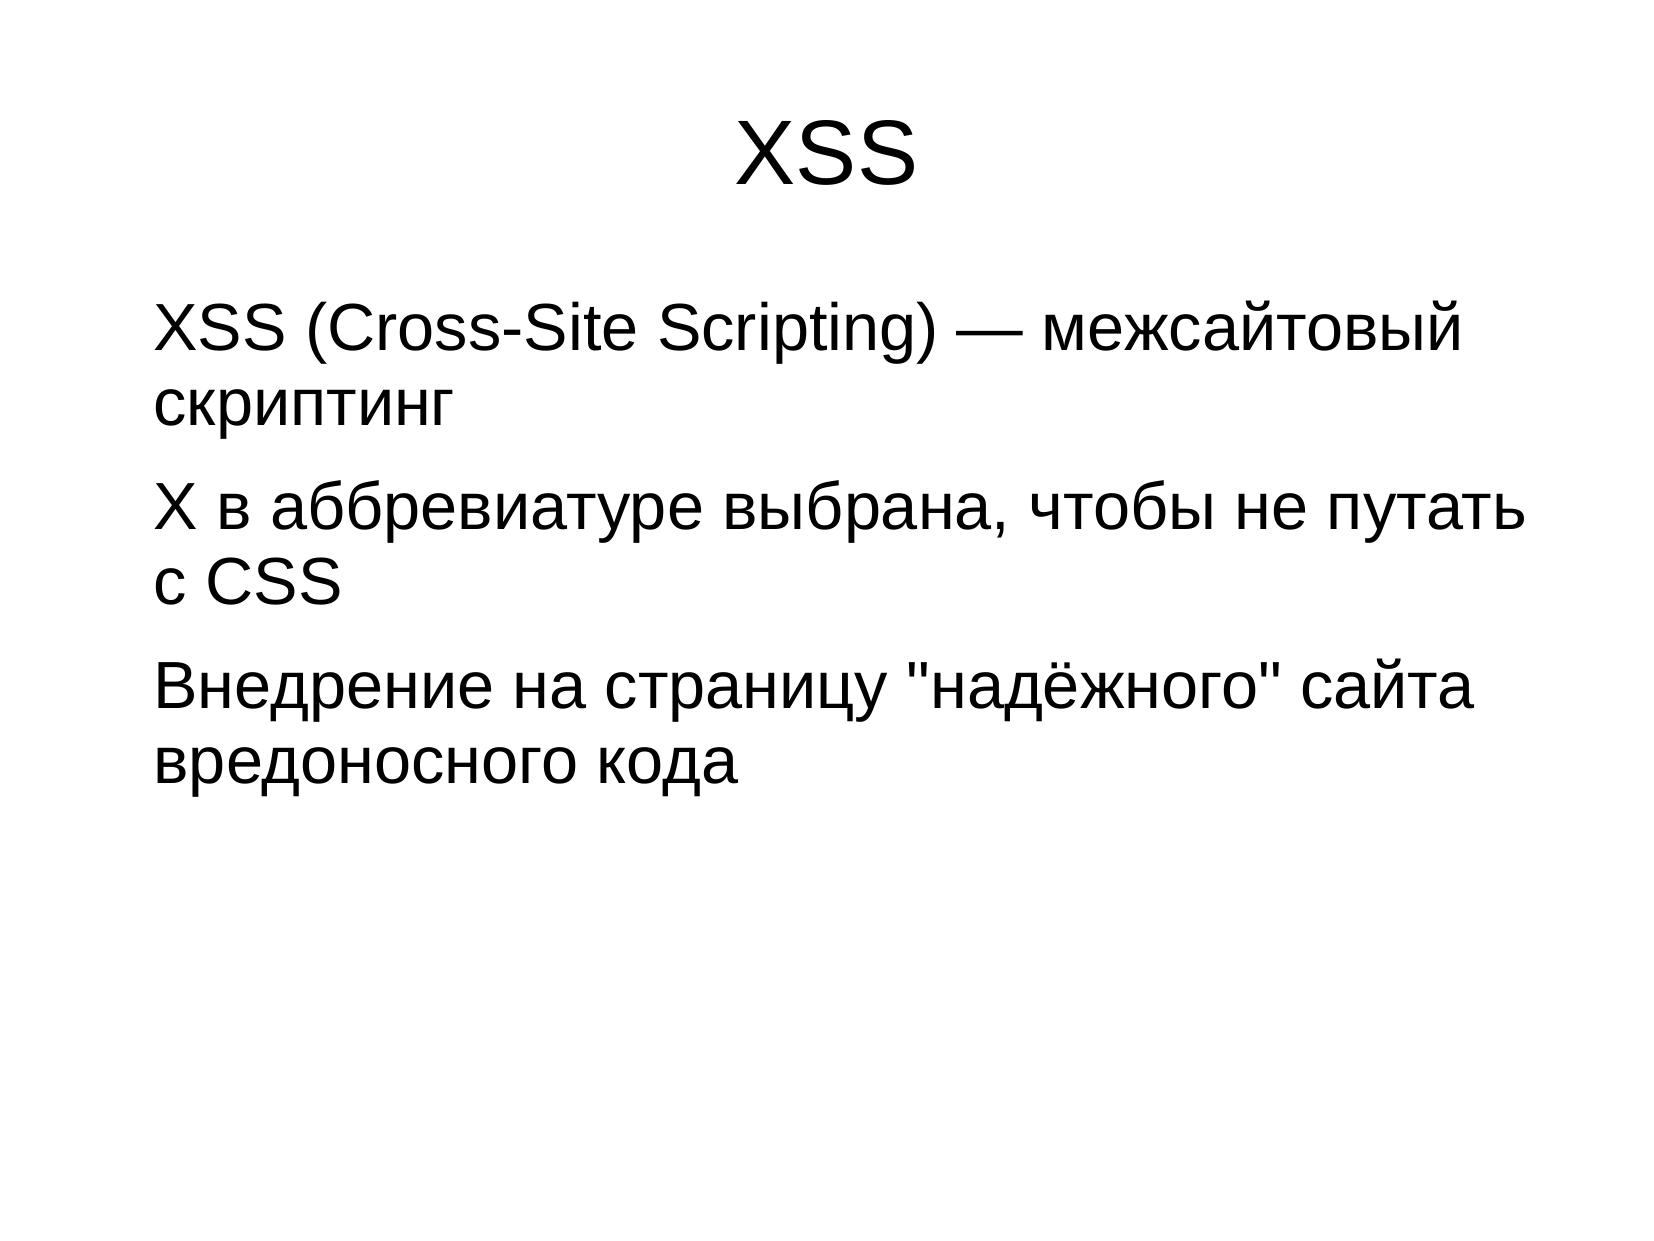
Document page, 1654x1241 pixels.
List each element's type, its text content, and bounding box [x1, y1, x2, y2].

list XSS (Cross-Site Scripting) — межсайтовый скриптинг X в аббревиатуре выбрана, чтобы не путать с CSS Внедрение на страницу "надёжного" сайта вредоносного кода [82, 290, 1571, 1109]
title XSS [82, 49, 1571, 257]
